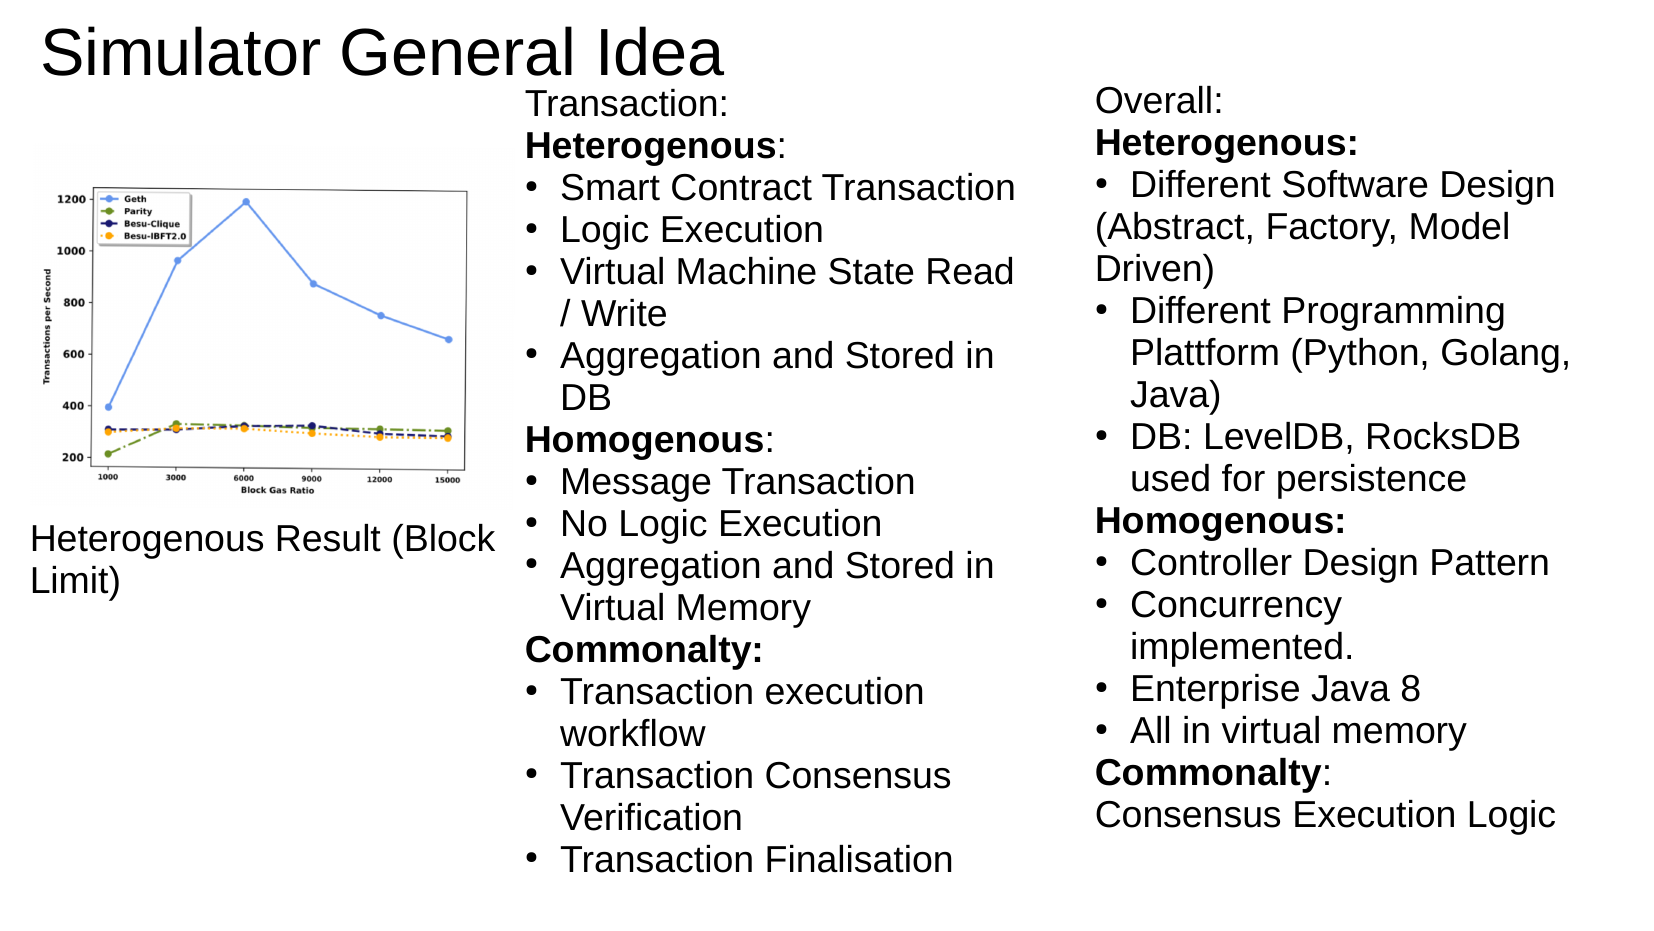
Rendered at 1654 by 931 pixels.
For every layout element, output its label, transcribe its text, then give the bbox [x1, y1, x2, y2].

text_box Heterogenous Result (Block Limit) [15, 510, 510, 609]
picture [30, 143, 510, 510]
text_box Overall: Heterogenous: Different Software Design (Abstract, Factory, Model Driven) Different Programming Plattform (Python, Golang, Java) DB: LevelDB, RocksDB used for persistence Homogenous: Controller Design Pattern Concurrency implemented. Enterprise Java 8 All in virtual memory Commonalty: Consensus Execution Logic [1080, 72, 1591, 927]
text_box Transaction: Heterogenous: Smart Contract Transaction Logic Execution Virtual Machine State Read / Write Aggregation and Stored in DB Homogenous: Message Transaction No Logic Execution Aggregation and Stored in Virtual Memory Commonalty: Transaction execution workflow Transaction Consensus Verification Transaction Finalisation [510, 75, 1036, 931]
title Simulator General Idea [15, 15, 751, 91]
